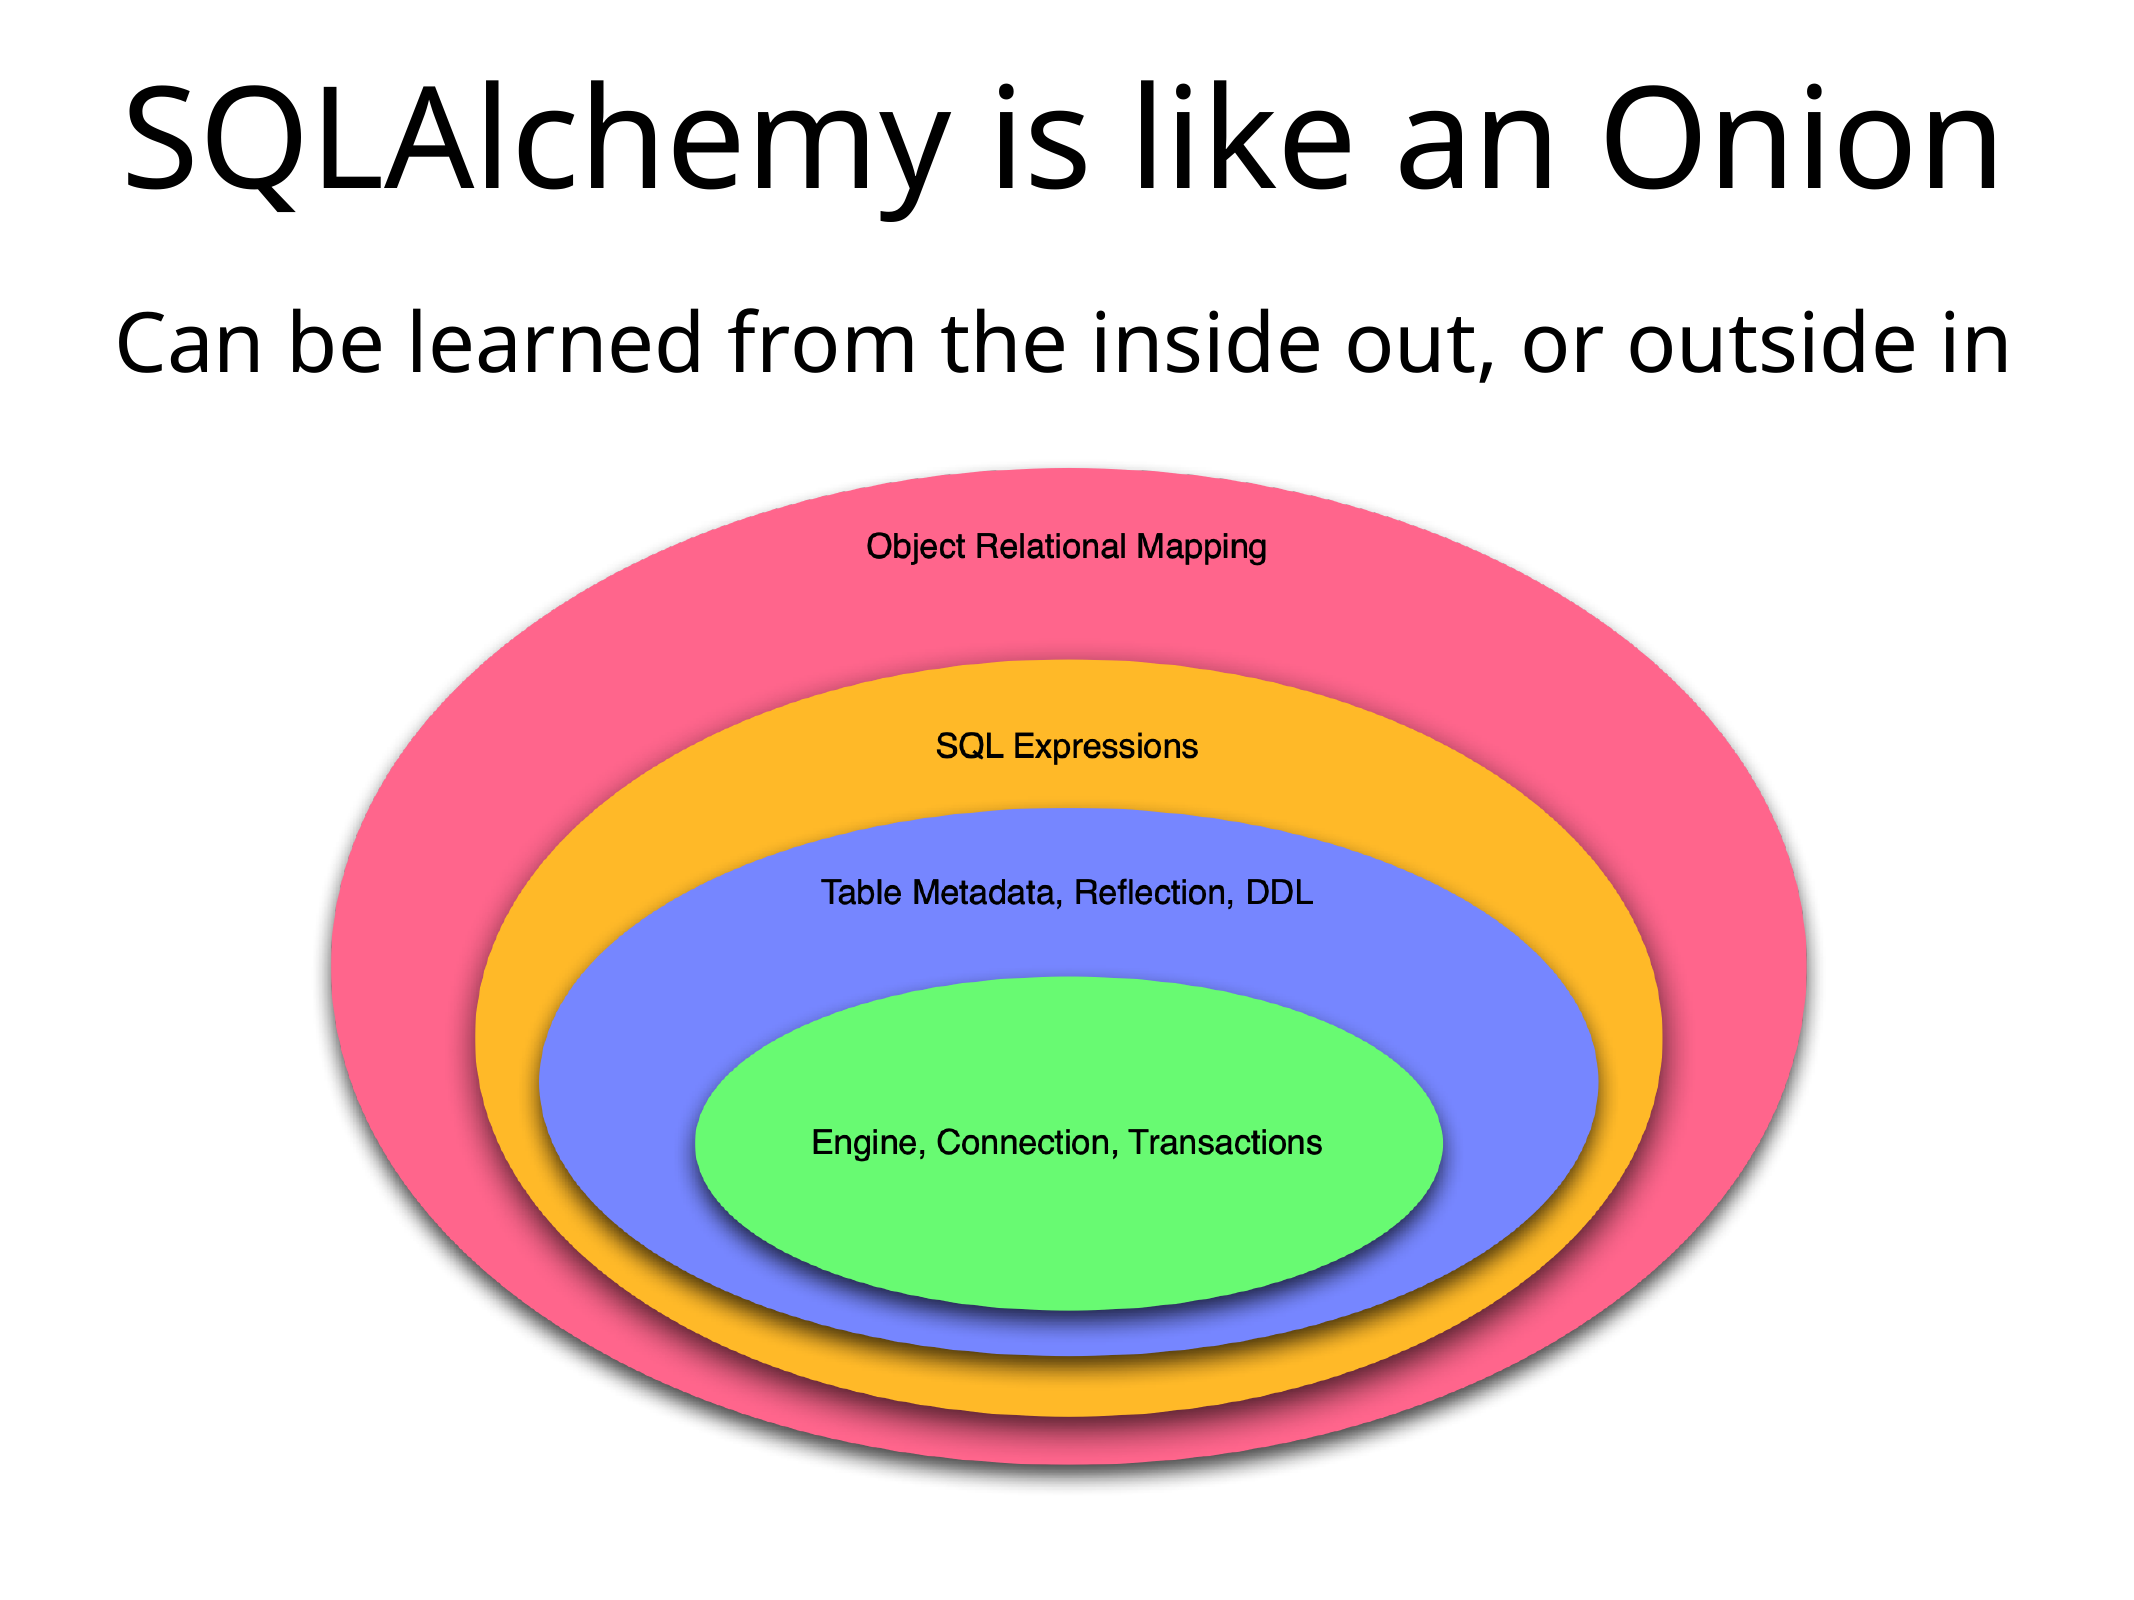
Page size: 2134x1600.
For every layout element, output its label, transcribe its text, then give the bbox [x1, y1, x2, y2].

title SQLAlchemy is like an Onion [60, 41, 2069, 244]
picture [302, 449, 1832, 1503]
text_box Can be learned from the inside out, or outside in [58, 292, 2071, 400]
